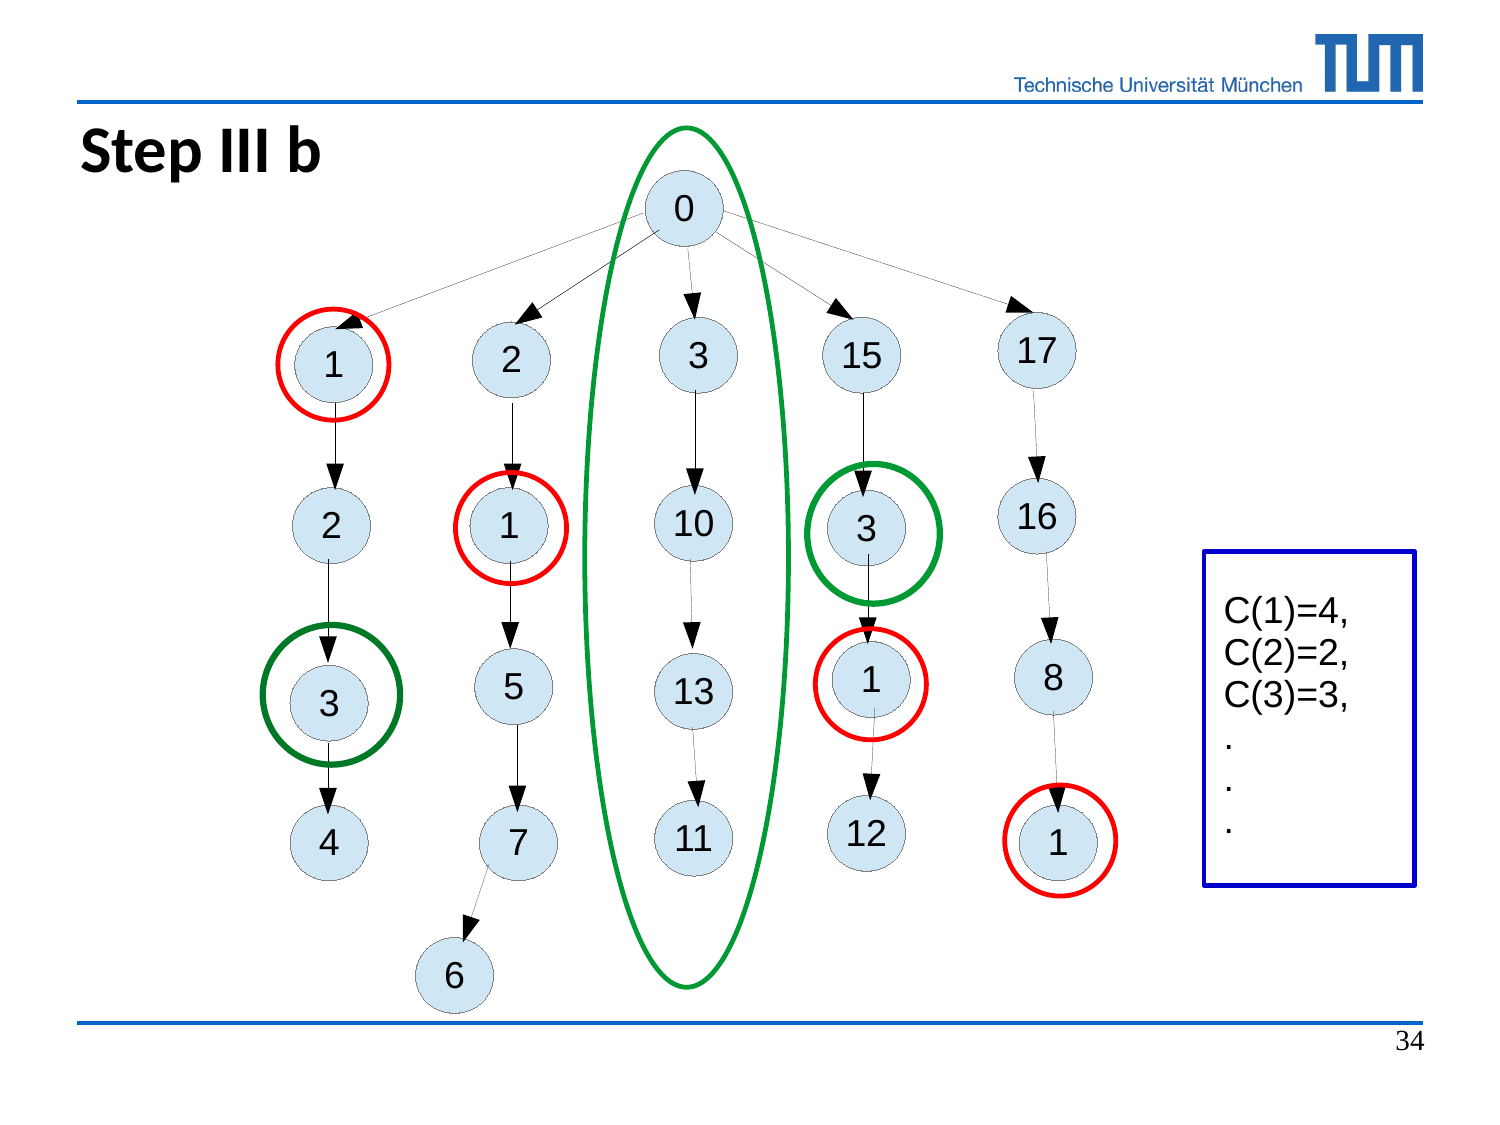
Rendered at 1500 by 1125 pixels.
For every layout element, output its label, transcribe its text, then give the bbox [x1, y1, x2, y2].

text_box 7 [479, 805, 558, 881]
picture [1014, 34, 1423, 92]
title Step III b [80, 112, 1419, 200]
text_box 16 [997, 478, 1077, 555]
text_box 12 [827, 795, 906, 872]
text_box 2 [292, 487, 371, 564]
text_box 13 [654, 653, 733, 730]
text_box 5 [474, 648, 553, 725]
text_box 10 [654, 485, 733, 562]
text_box 8 [1014, 639, 1093, 716]
text_box 6 [415, 937, 494, 1014]
text_box 17 [997, 312, 1077, 389]
text_box 3 [827, 490, 906, 566]
text_box 1 [294, 326, 373, 403]
title Step III b [634, 131, 740, 200]
text_box 3 [659, 317, 738, 394]
text_box 1 [1019, 805, 1098, 881]
text_box 4 [290, 805, 369, 881]
text_box 1 [832, 641, 911, 718]
text_box 11 [654, 800, 733, 877]
text_box 0 [645, 170, 724, 247]
text_box C(1)=4, C(2)=2, C(3)=3, . . . [1208, 582, 1412, 850]
text_box 15 [822, 317, 901, 394]
text_box C(1)=4, C(2)=2, C(3)=3, . . . [1417, 582, 1427, 850]
text_box 3 [289, 665, 369, 742]
text_box 2 [472, 321, 551, 398]
text_box 1 [469, 487, 549, 564]
